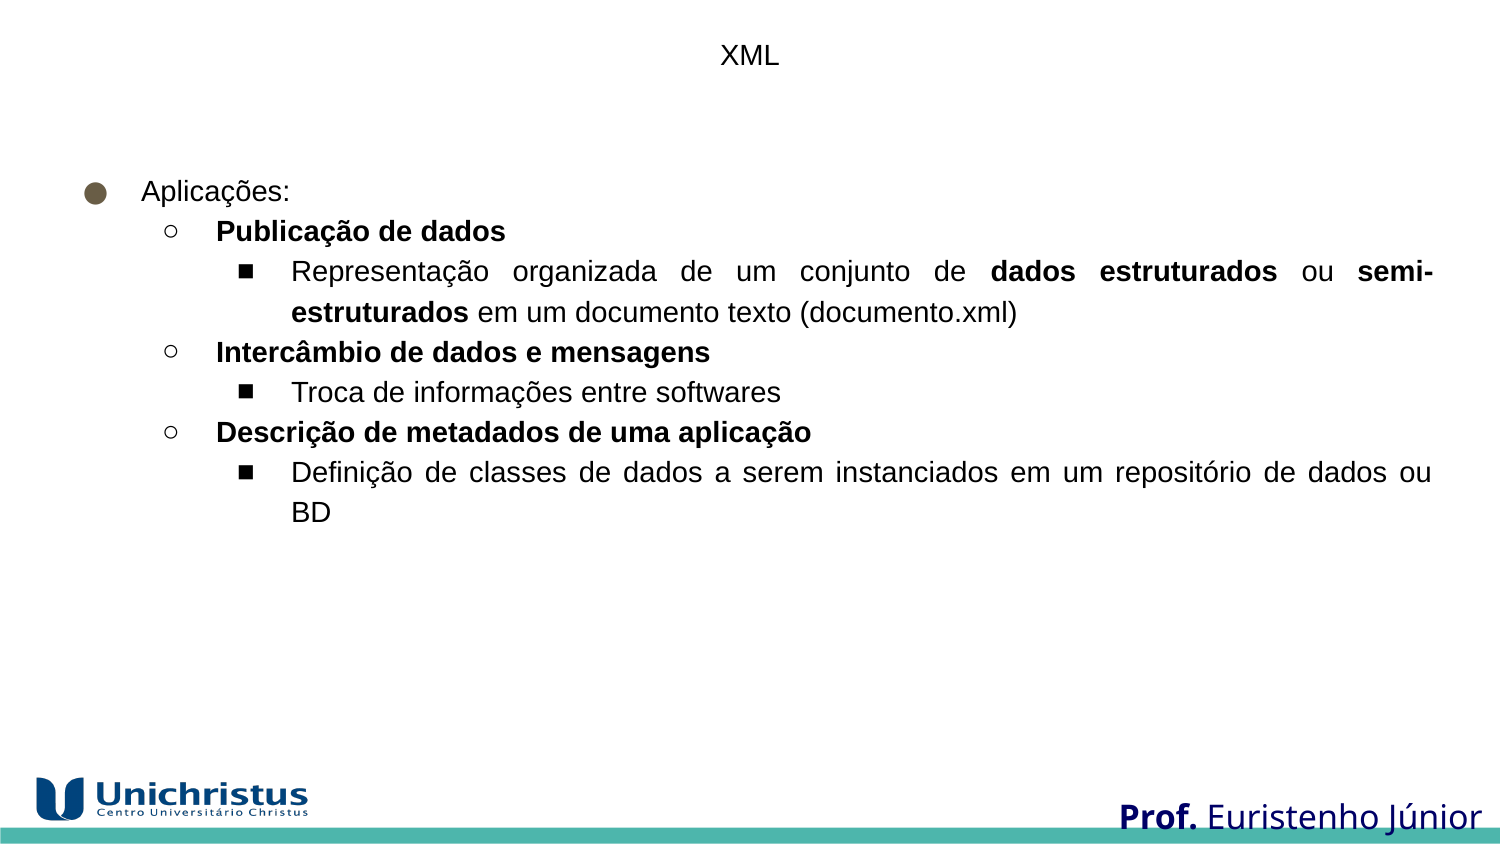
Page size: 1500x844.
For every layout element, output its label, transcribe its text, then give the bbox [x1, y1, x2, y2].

picture [32, 775, 312, 822]
list Aplicações: Publicação de dados Representação organizada de um conjunto de dados estruturados ou semi-estruturados em um documento texto (documento.xml) Intercâmbio de dados e mensagens Troca de informações entre softwares Descrição de metadados de uma aplicação Definição de classes de dados a serem instanciados em um repositório de dados ou BD [51, 152, 1449, 750]
title XML [51, 20, 1449, 137]
